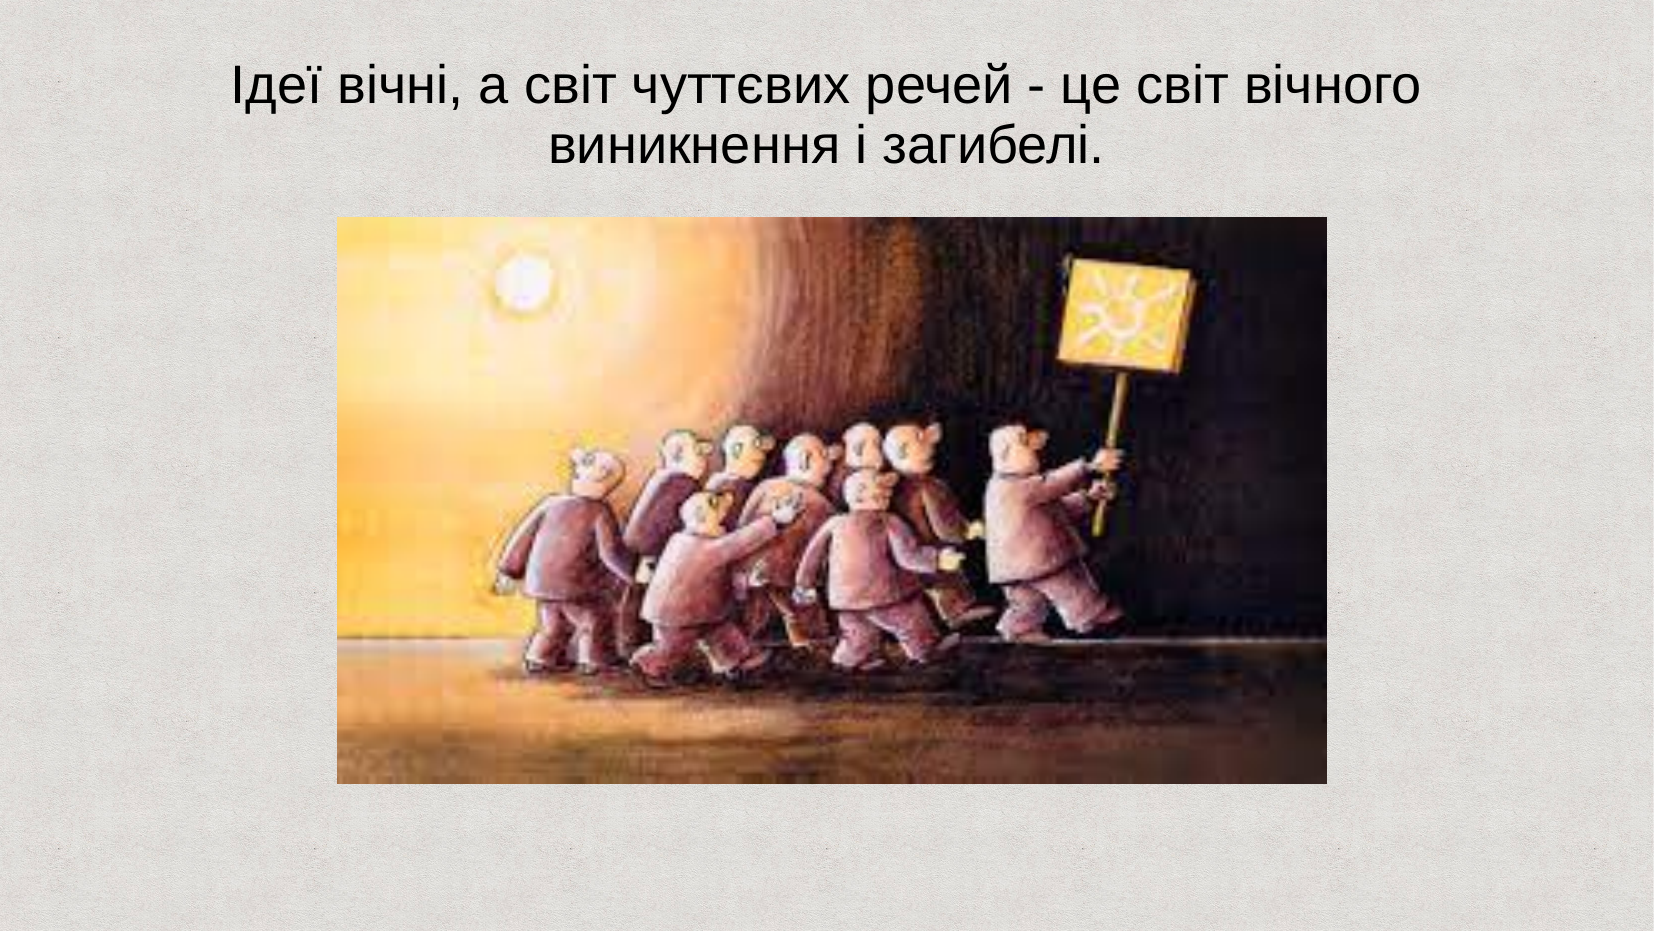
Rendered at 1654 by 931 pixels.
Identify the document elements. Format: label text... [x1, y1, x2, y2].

picture [0, 0, 1654, 931]
title Ідеї вічні, а світ чуттєвих речей - це світ вічного виникнення і загибелі. [82, 37, 1571, 193]
